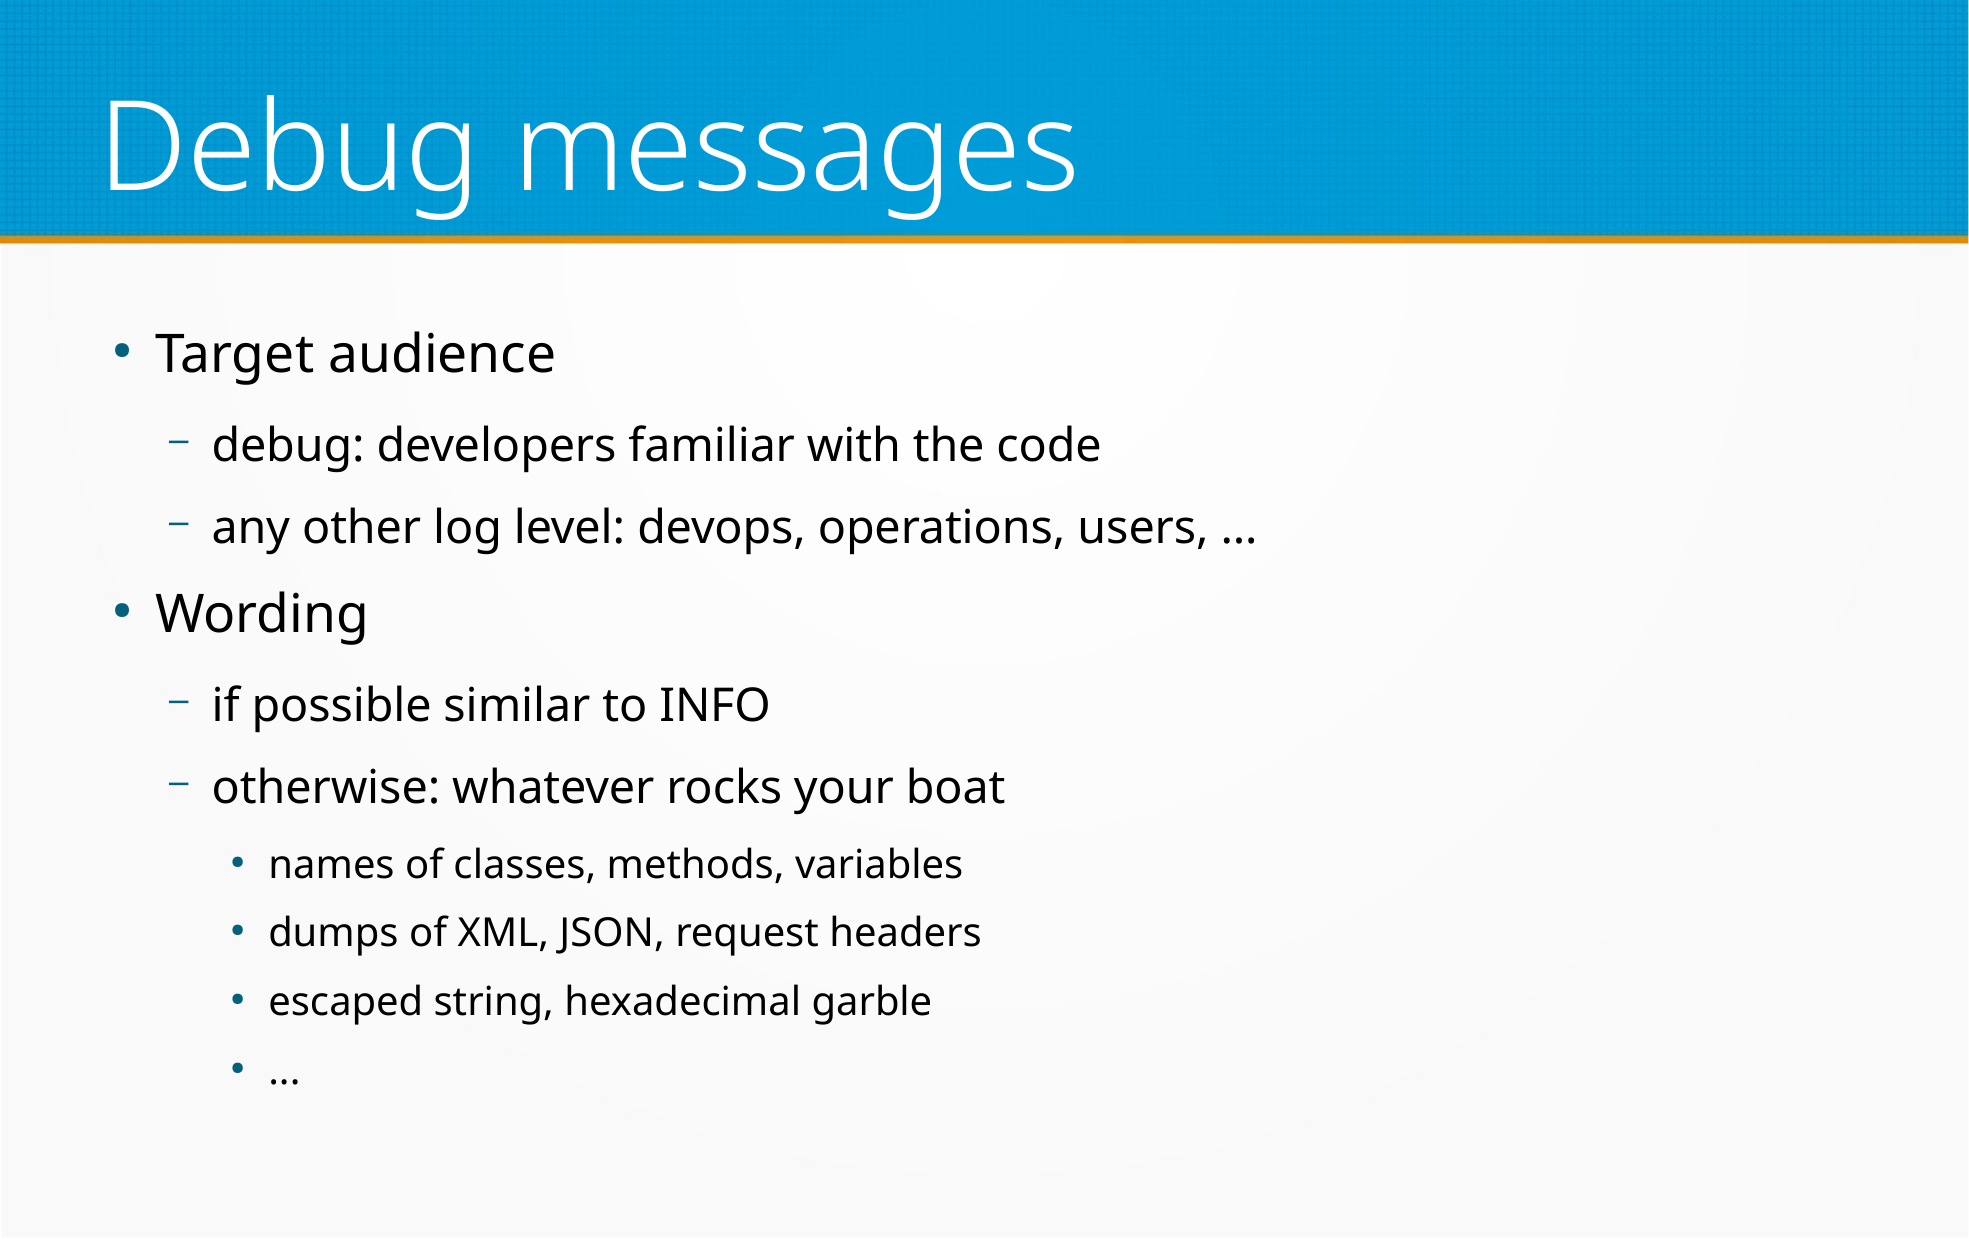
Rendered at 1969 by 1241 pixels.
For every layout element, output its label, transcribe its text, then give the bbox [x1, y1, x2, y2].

picture [0, 233, 1969, 1241]
list Target audience debug: developers familiar with the code any other log level: devops, operations, users, … Wording if possible similar to INFO otherwise: whatever rocks your boat names of classes, methods, variables dumps of XML, JSON, request headers escaped string, hexadecimal garble ... [98, 315, 1861, 1099]
title Debug messages [98, 19, 1870, 227]
